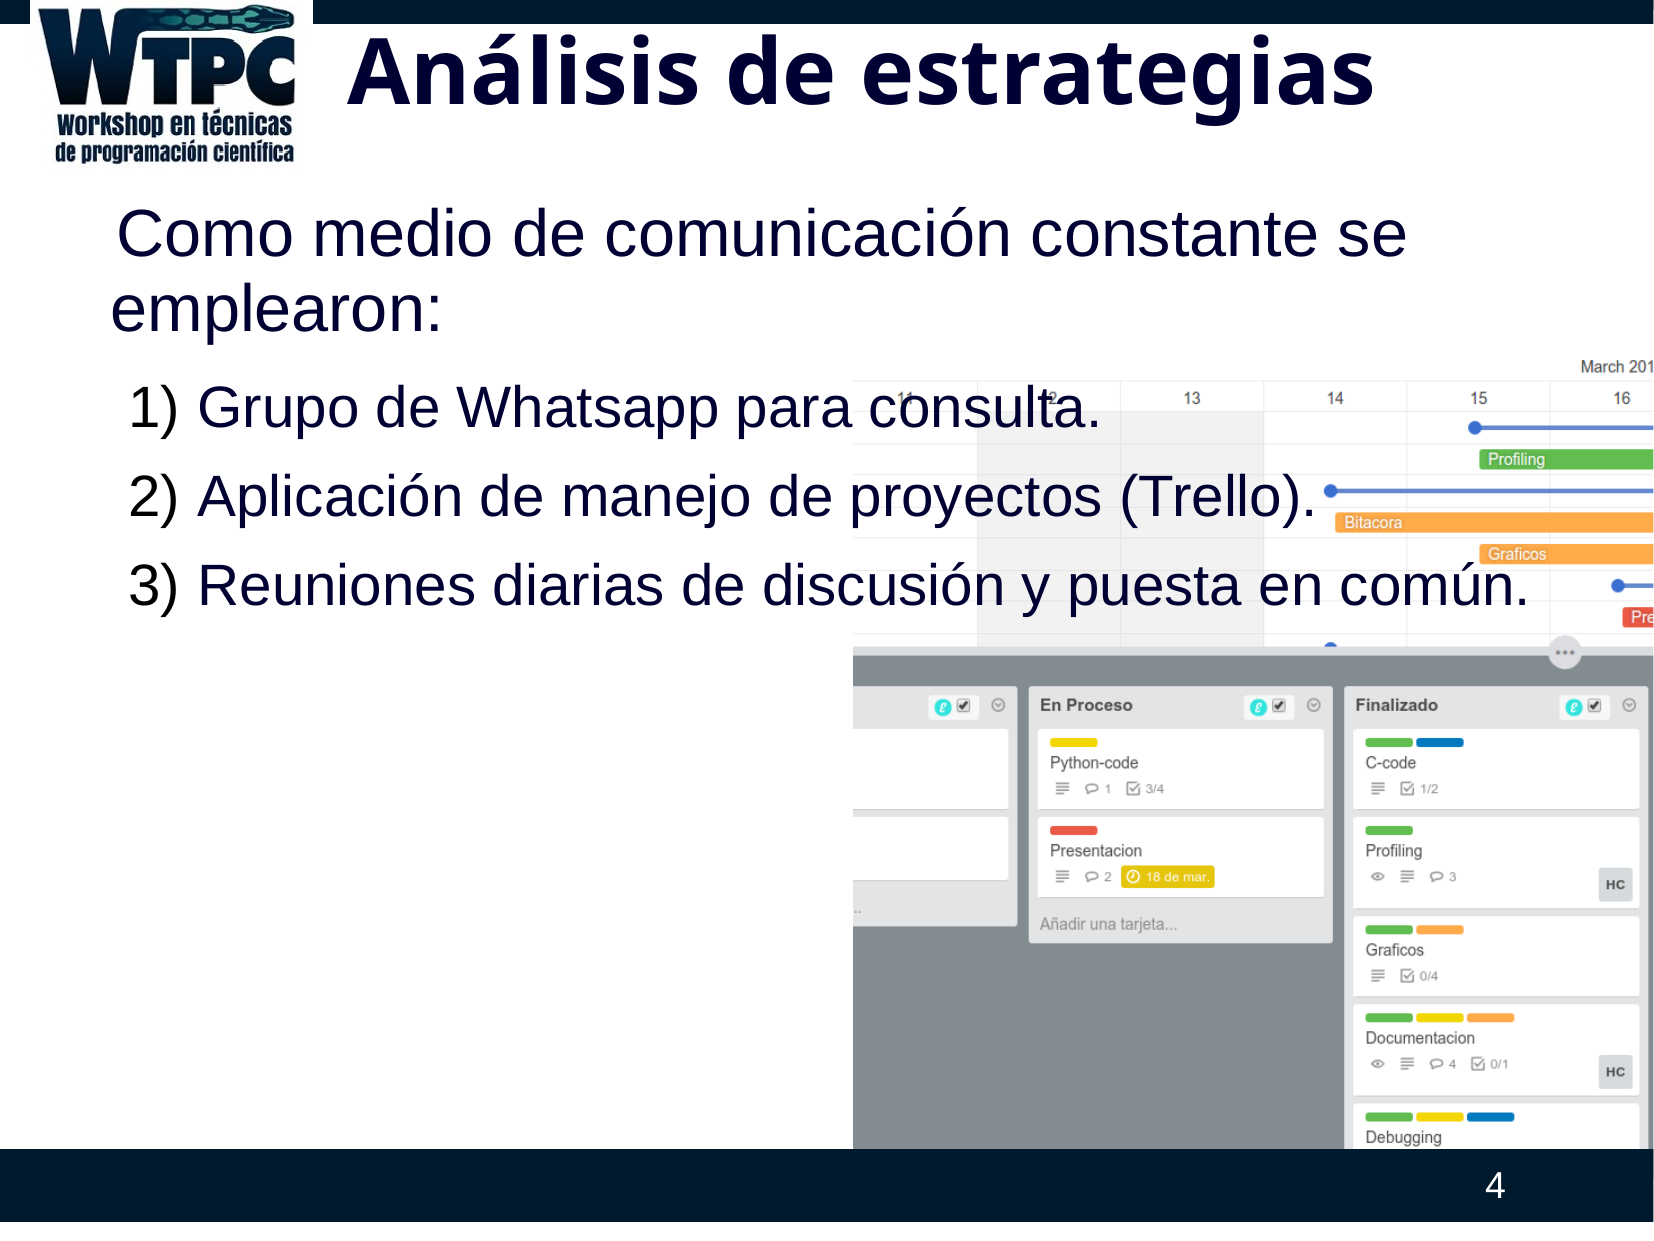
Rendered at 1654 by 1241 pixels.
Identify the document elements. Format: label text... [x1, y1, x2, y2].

title Análisis de estrategias [347, 24, 1569, 125]
picture [0, 350, 1654, 1223]
picture [0, 0, 1654, 175]
list Como medio de comunicación constante se emplearon: Grupo de Whatsapp para consulta. Aplicación de manejo de proyectos (Trello). Reuniones diarias de discusión y puesta en común. [39, 195, 1617, 1106]
text_box <número> [1470, 1156, 1654, 1228]
